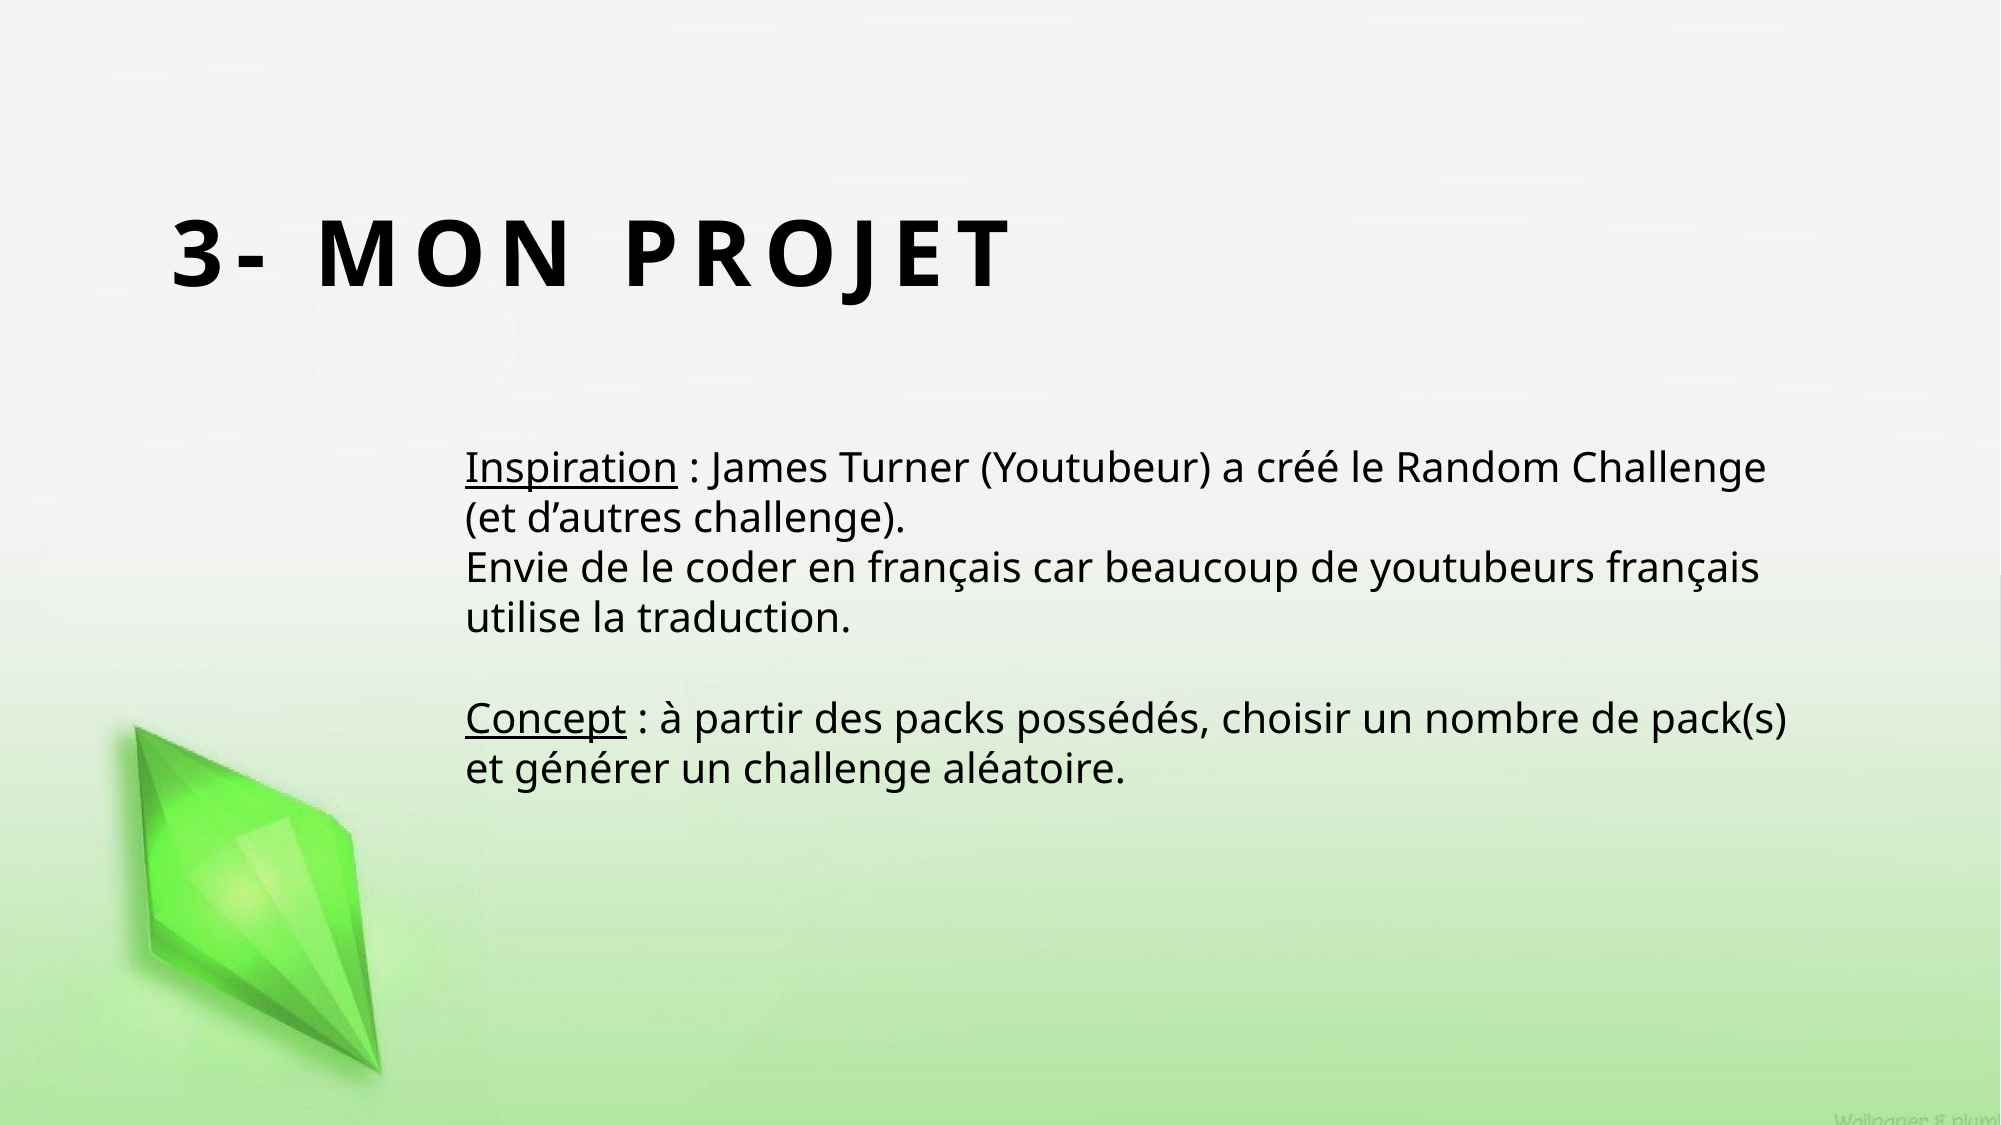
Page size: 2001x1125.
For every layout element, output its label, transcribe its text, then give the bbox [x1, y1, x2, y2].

picture [0, 0, 2000, 1125]
title 3- Mon projet [156, 124, 1844, 313]
text_box Inspiration : James Turner (Youtubeur) a créé le Random Challenge (et d’autres challenge). Envie de le coder en français car beaucoup de youtubeurs français utilise la traduction. Concept : à partir des packs possédés, choisir un nombre de pack(s) et générer un challenge aléatoire. [450, 433, 1844, 853]
